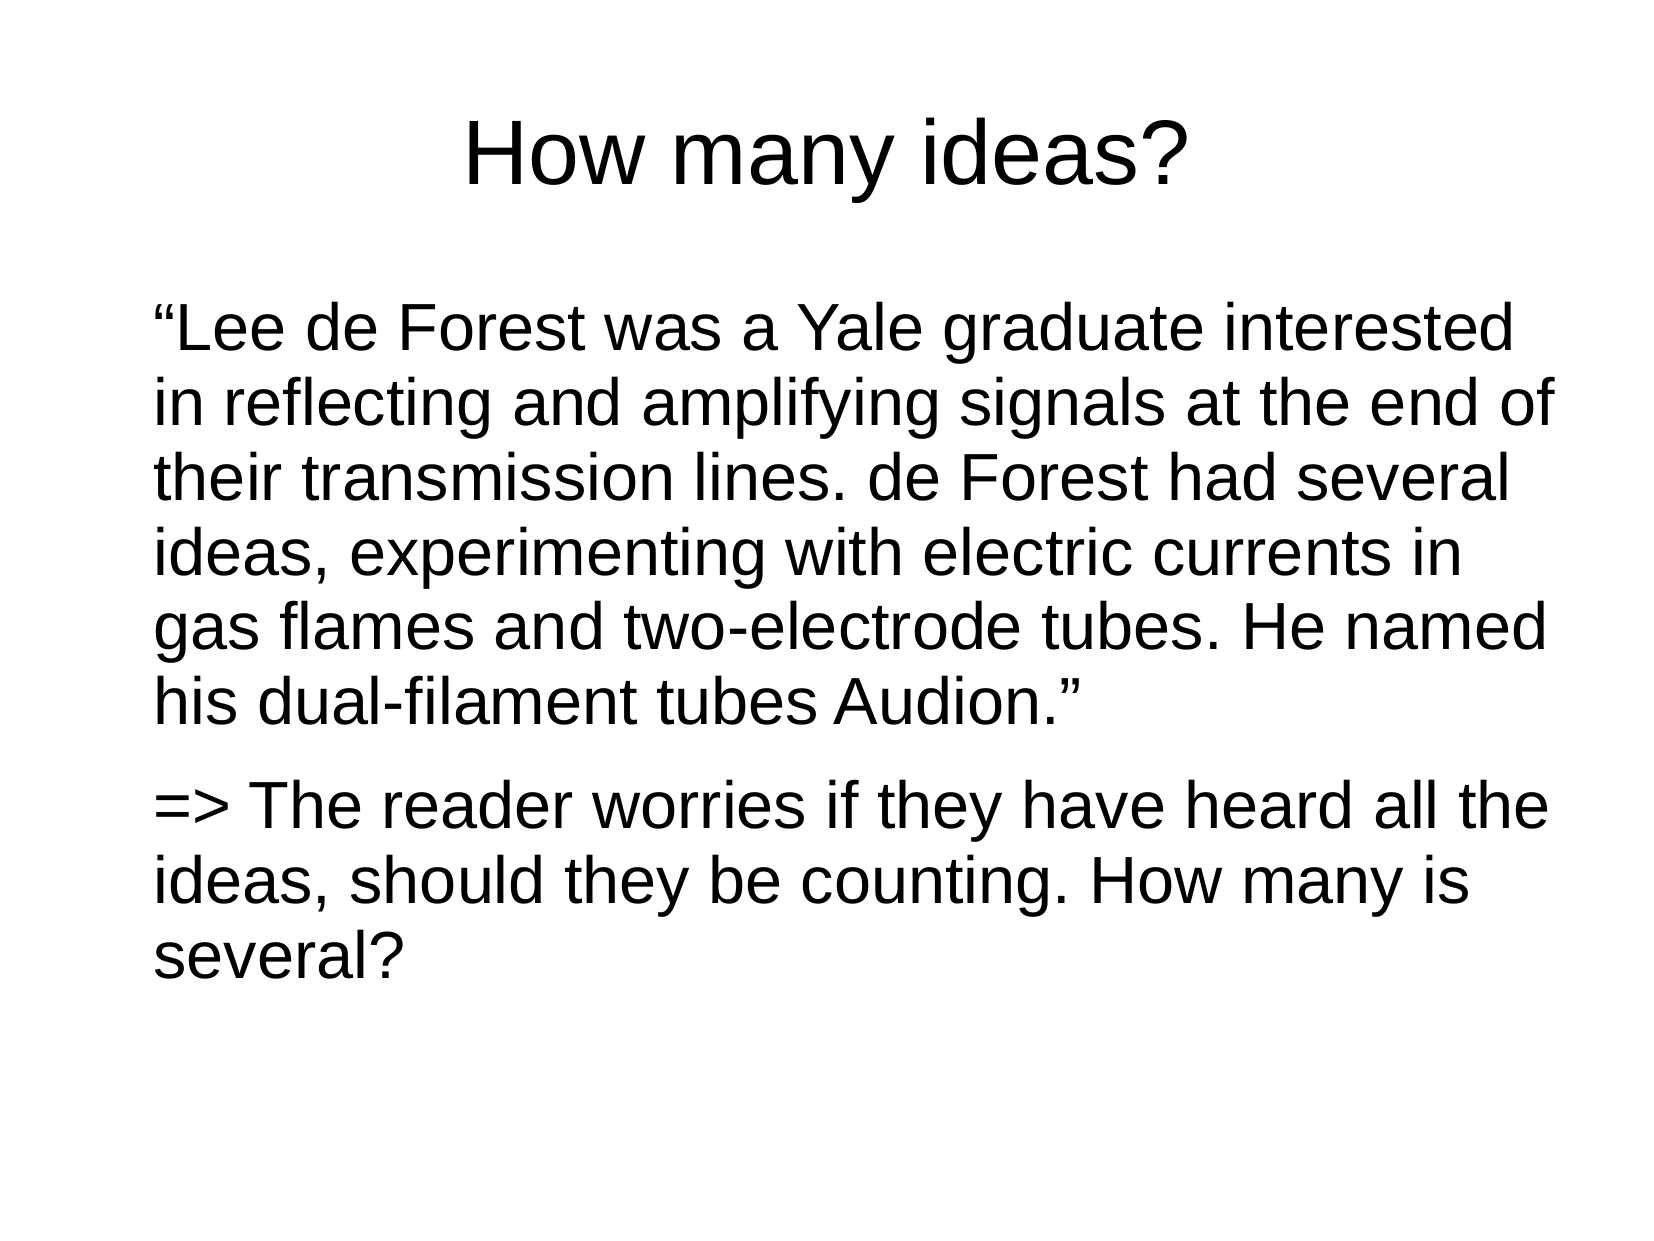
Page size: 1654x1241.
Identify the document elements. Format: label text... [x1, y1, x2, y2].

title How many ideas? [82, 49, 1571, 257]
list “Lee de Forest was a Yale graduate interested in reflecting and amplifying signals at the end of their transmission lines. de Forest had several ideas, experimenting with electric currents in gas flames and two-electrode tubes. He named his dual-filament tubes Audion.” => The reader worries if they have heard all the ideas, should they be counting. How many is several? [82, 290, 1571, 1010]
